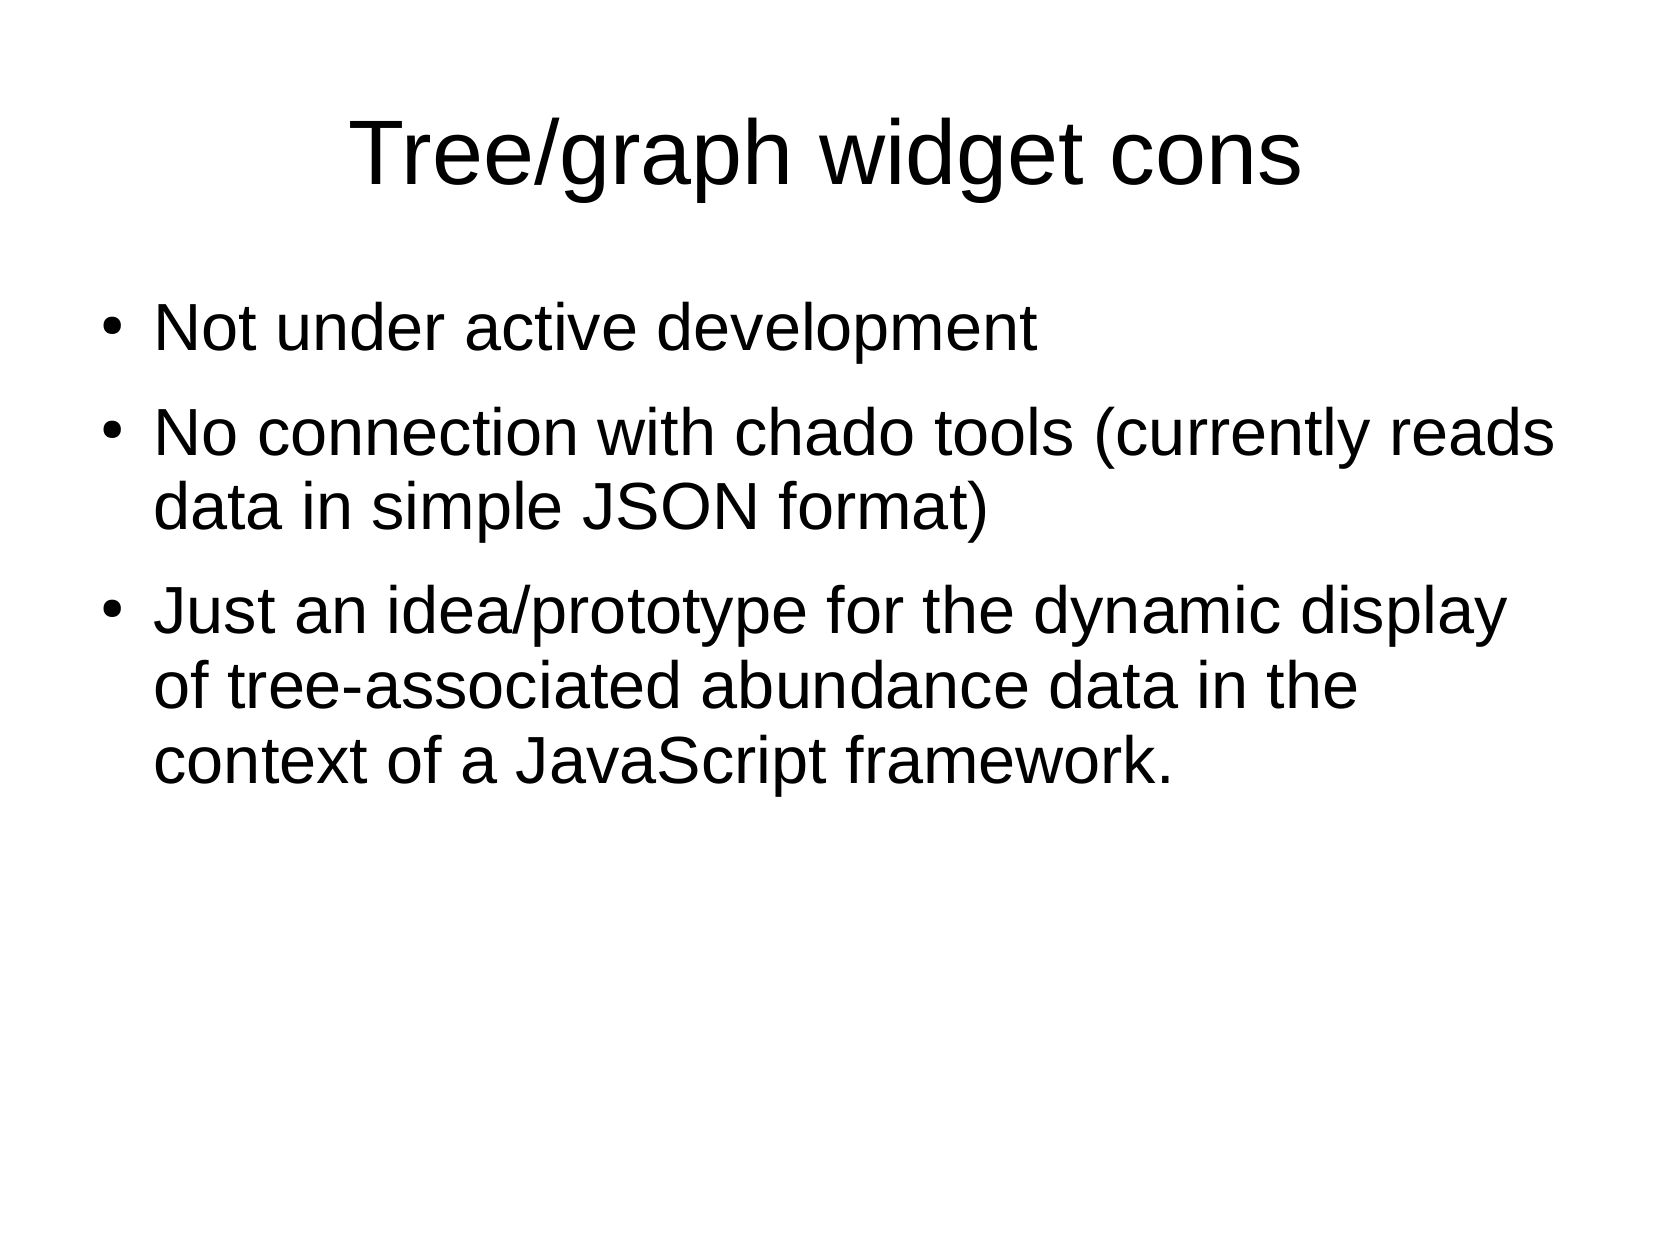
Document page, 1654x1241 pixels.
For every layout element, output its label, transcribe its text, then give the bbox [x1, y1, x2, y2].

title Tree/graph widget cons [82, 56, 1571, 250]
list Not under active development No connection with chado tools (currently reads data in simple JSON format) Just an idea/prototype for the dynamic display of tree-associated abundance data in the context of a JavaScript framework. [82, 290, 1571, 1109]
